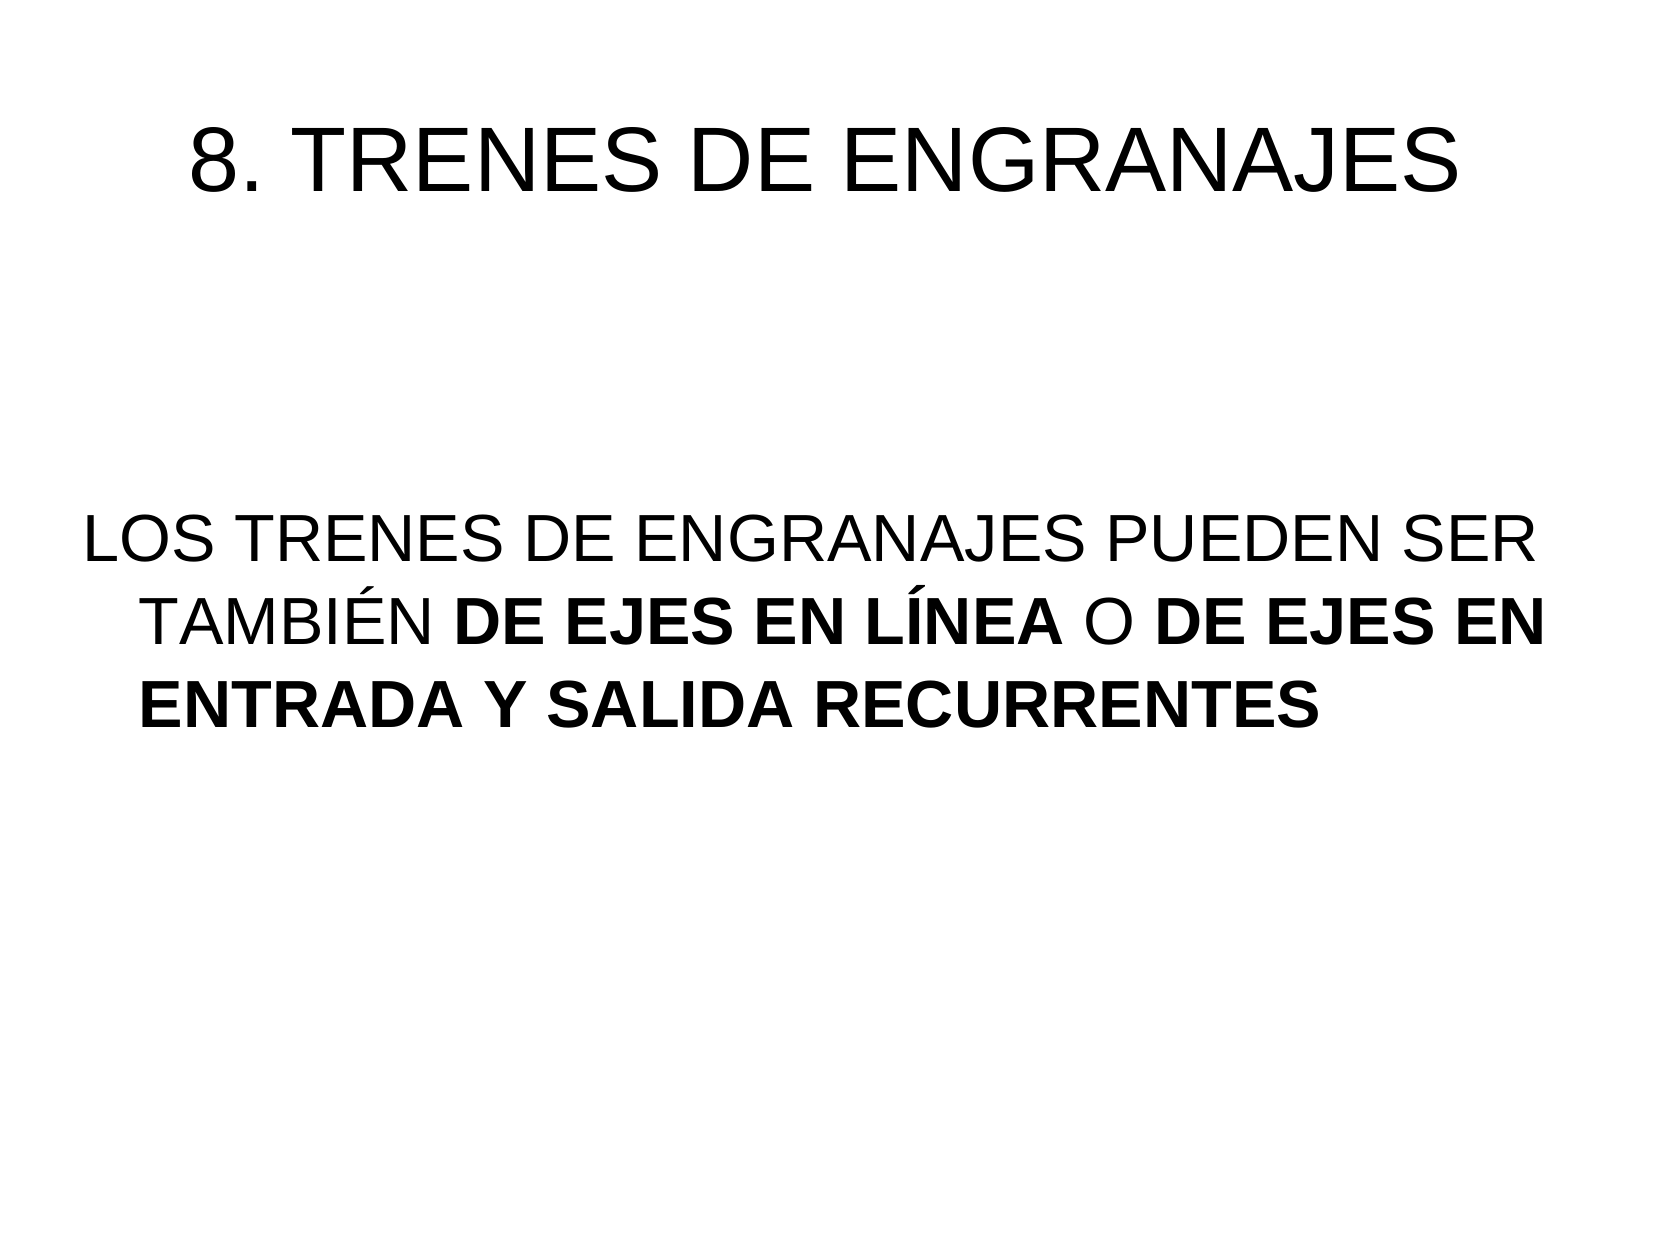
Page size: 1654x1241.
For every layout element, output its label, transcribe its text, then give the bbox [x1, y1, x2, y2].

subtitle LOS TRENES DE ENGRANAJES PUEDEN SER TAMBIÉN DE EJES EN LÍNEA O DE EJES EN ENTRADA Y SALIDA RECURRENTES [82, 290, 1625, 1109]
title 8. TRENES DE ENGRANAJES [82, 38, 1571, 268]
